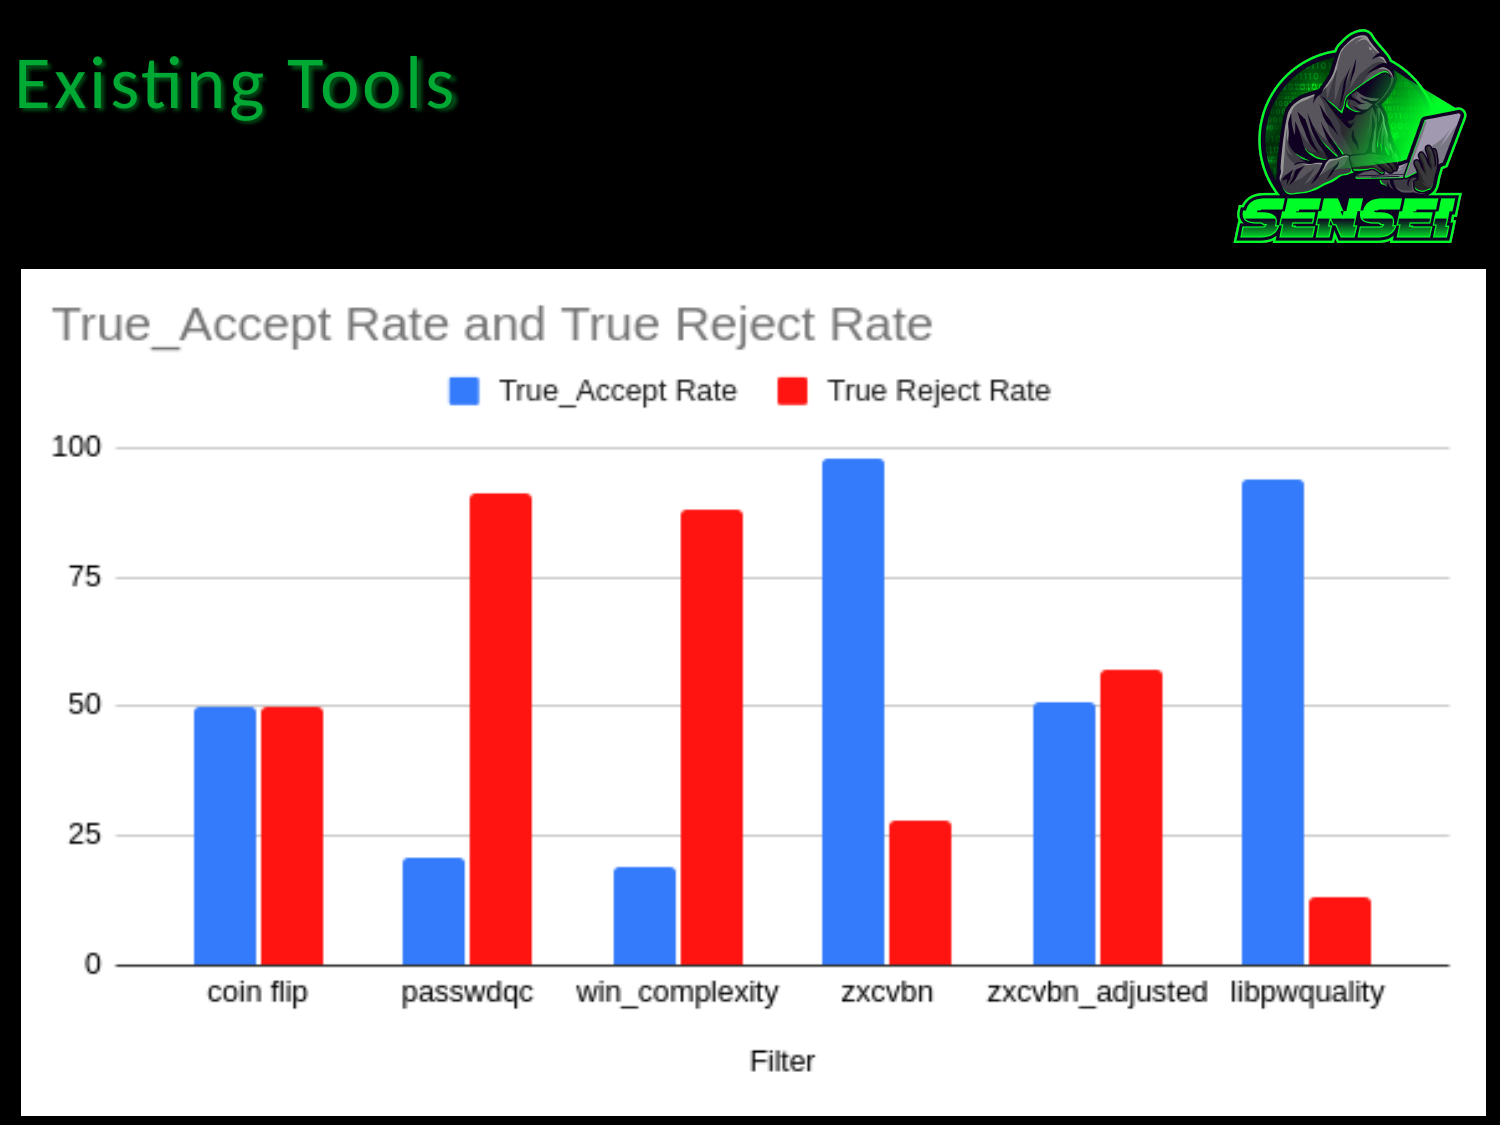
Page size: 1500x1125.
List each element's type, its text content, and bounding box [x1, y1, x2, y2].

text_box Existing Tools [0, 0, 571, 181]
picture [21, 269, 1486, 1116]
picture [1215, 29, 1495, 243]
list [21, 263, 1471, 269]
